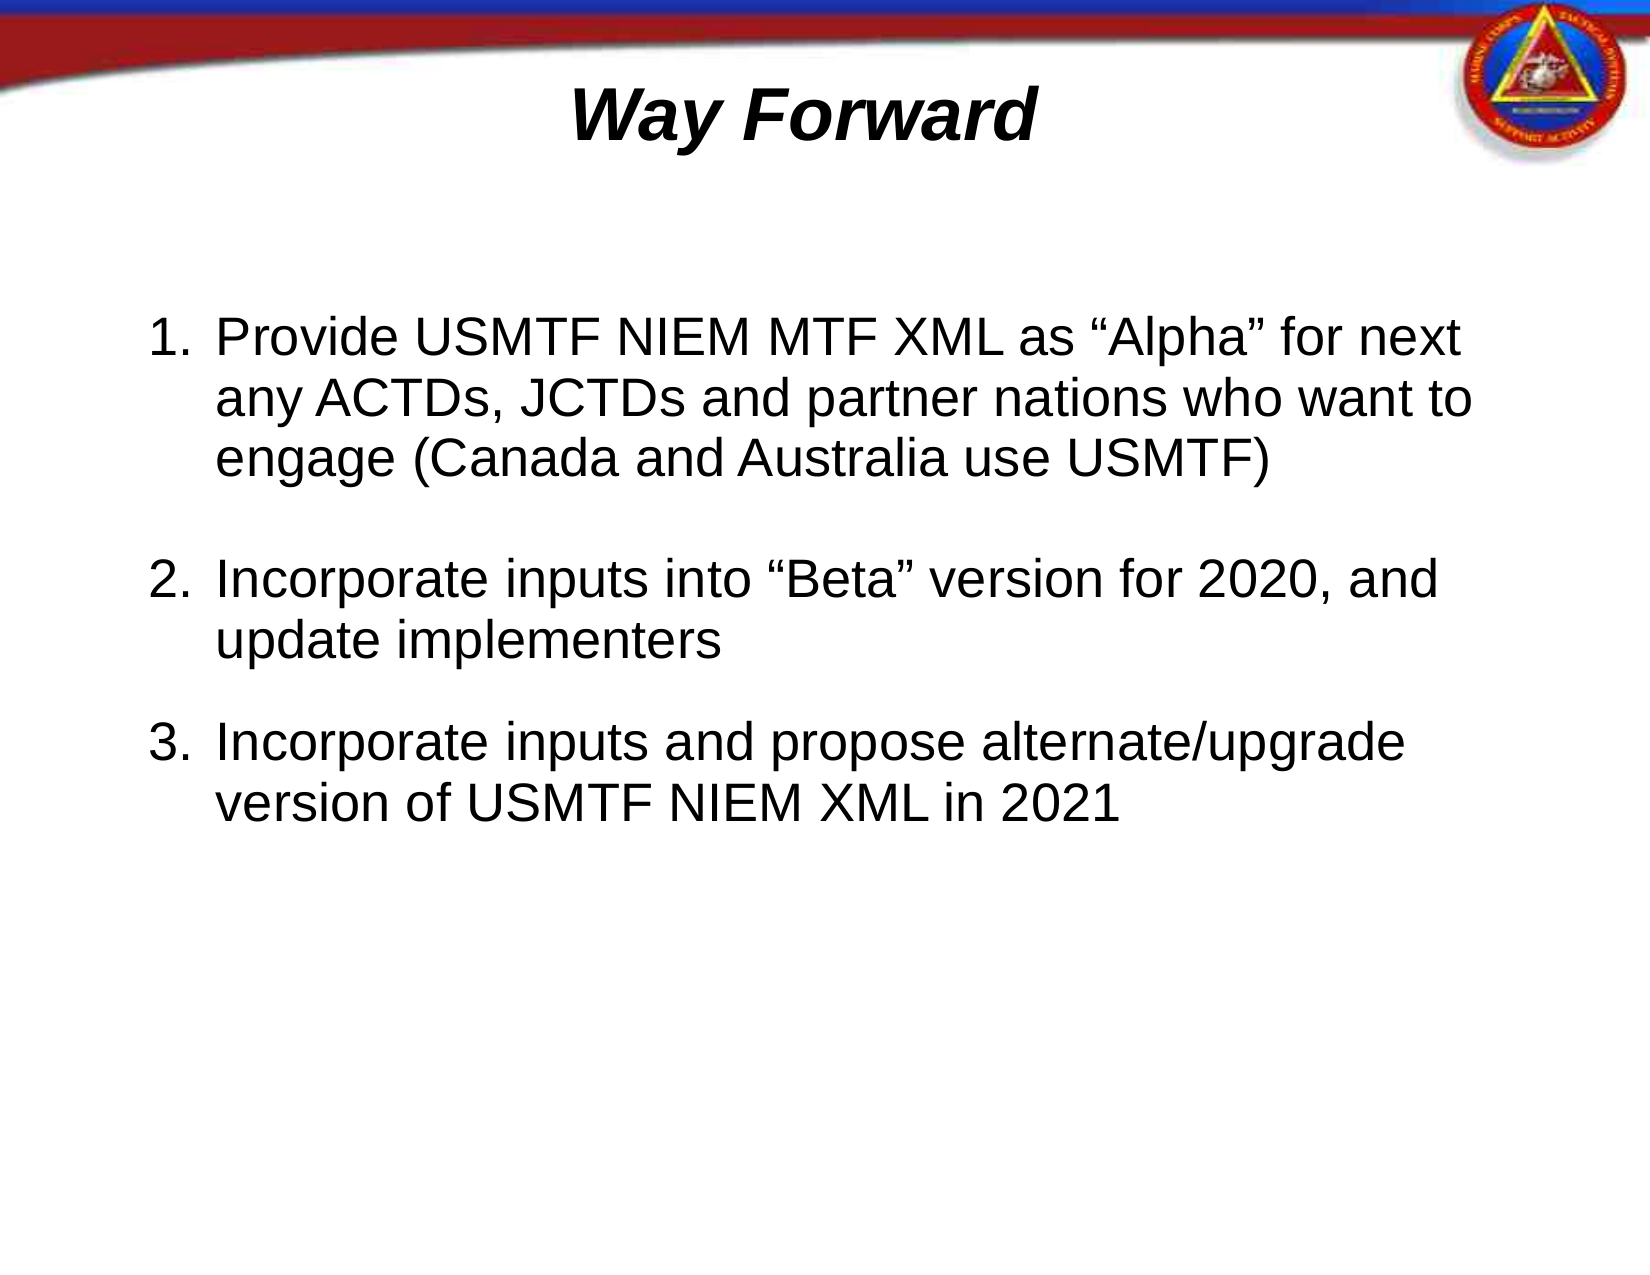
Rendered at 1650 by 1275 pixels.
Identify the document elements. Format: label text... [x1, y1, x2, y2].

text_box Provide USMTF NIEM MTF XML as “Alpha” for next any ACTDs, JCTDs and partner nations who want to engage (Canada and Australia use USMTF) Incorporate inputs into “Beta” version for 2020, and update implementers Incorporate inputs and propose alternate/upgrade version of USMTF NIEM XML in 2021 [133, 238, 1529, 1064]
text_box Way Forward [88, 64, 1520, 164]
picture [0, 0, 1650, 175]
